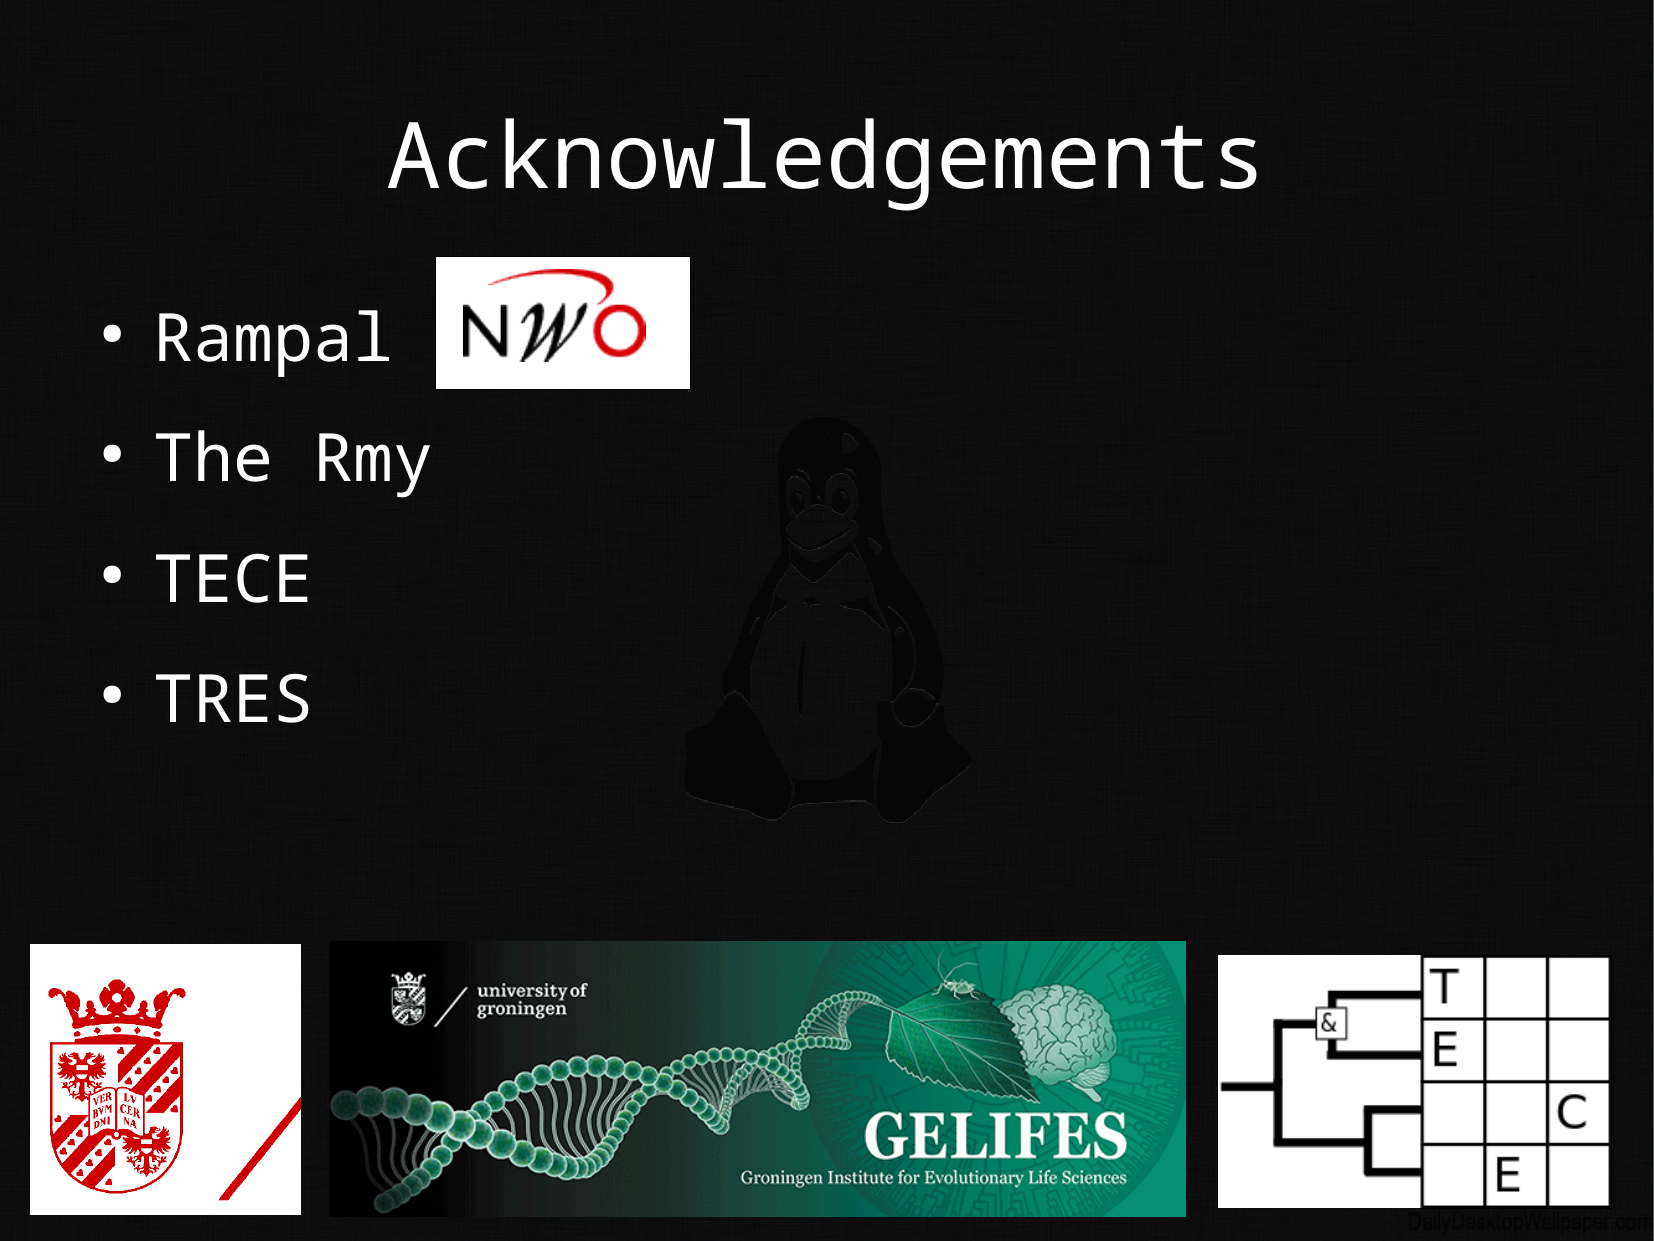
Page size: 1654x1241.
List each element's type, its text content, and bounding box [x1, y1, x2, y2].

picture [0, 0, 1654, 1241]
text_box [435, 256, 691, 390]
list Rampal The Rmy TECE TRES [82, 290, 1571, 1010]
title Acknowledgements [82, 49, 1571, 257]
